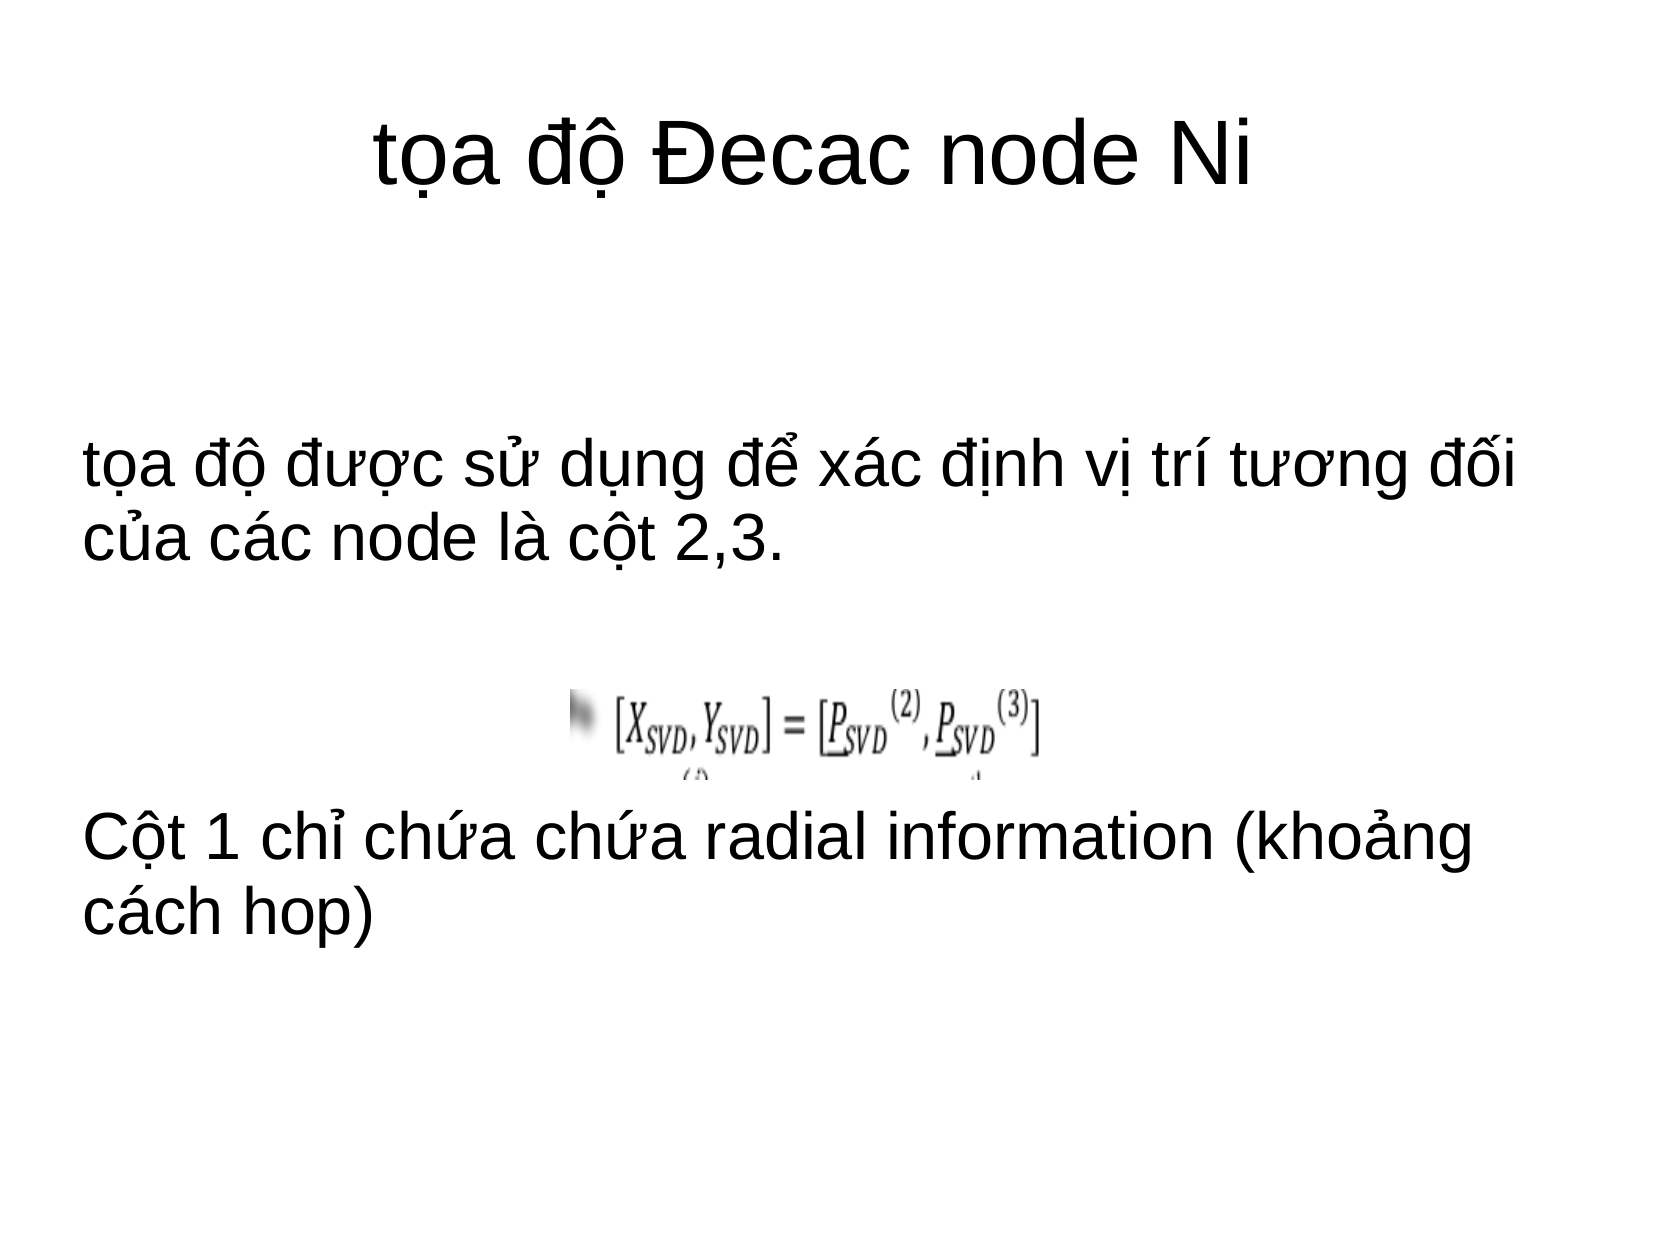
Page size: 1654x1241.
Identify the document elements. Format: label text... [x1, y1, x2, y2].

picture [570, 689, 1106, 781]
subtitle tọa độ được sử dụng để xác định vị trí tương đối của các node là cột 2,3. Cột 1 chỉ chứa chứa radial information (khoảng cách hop) [82, 290, 1538, 1010]
title tọa độ Đecac node Ni [82, 49, 1571, 257]
